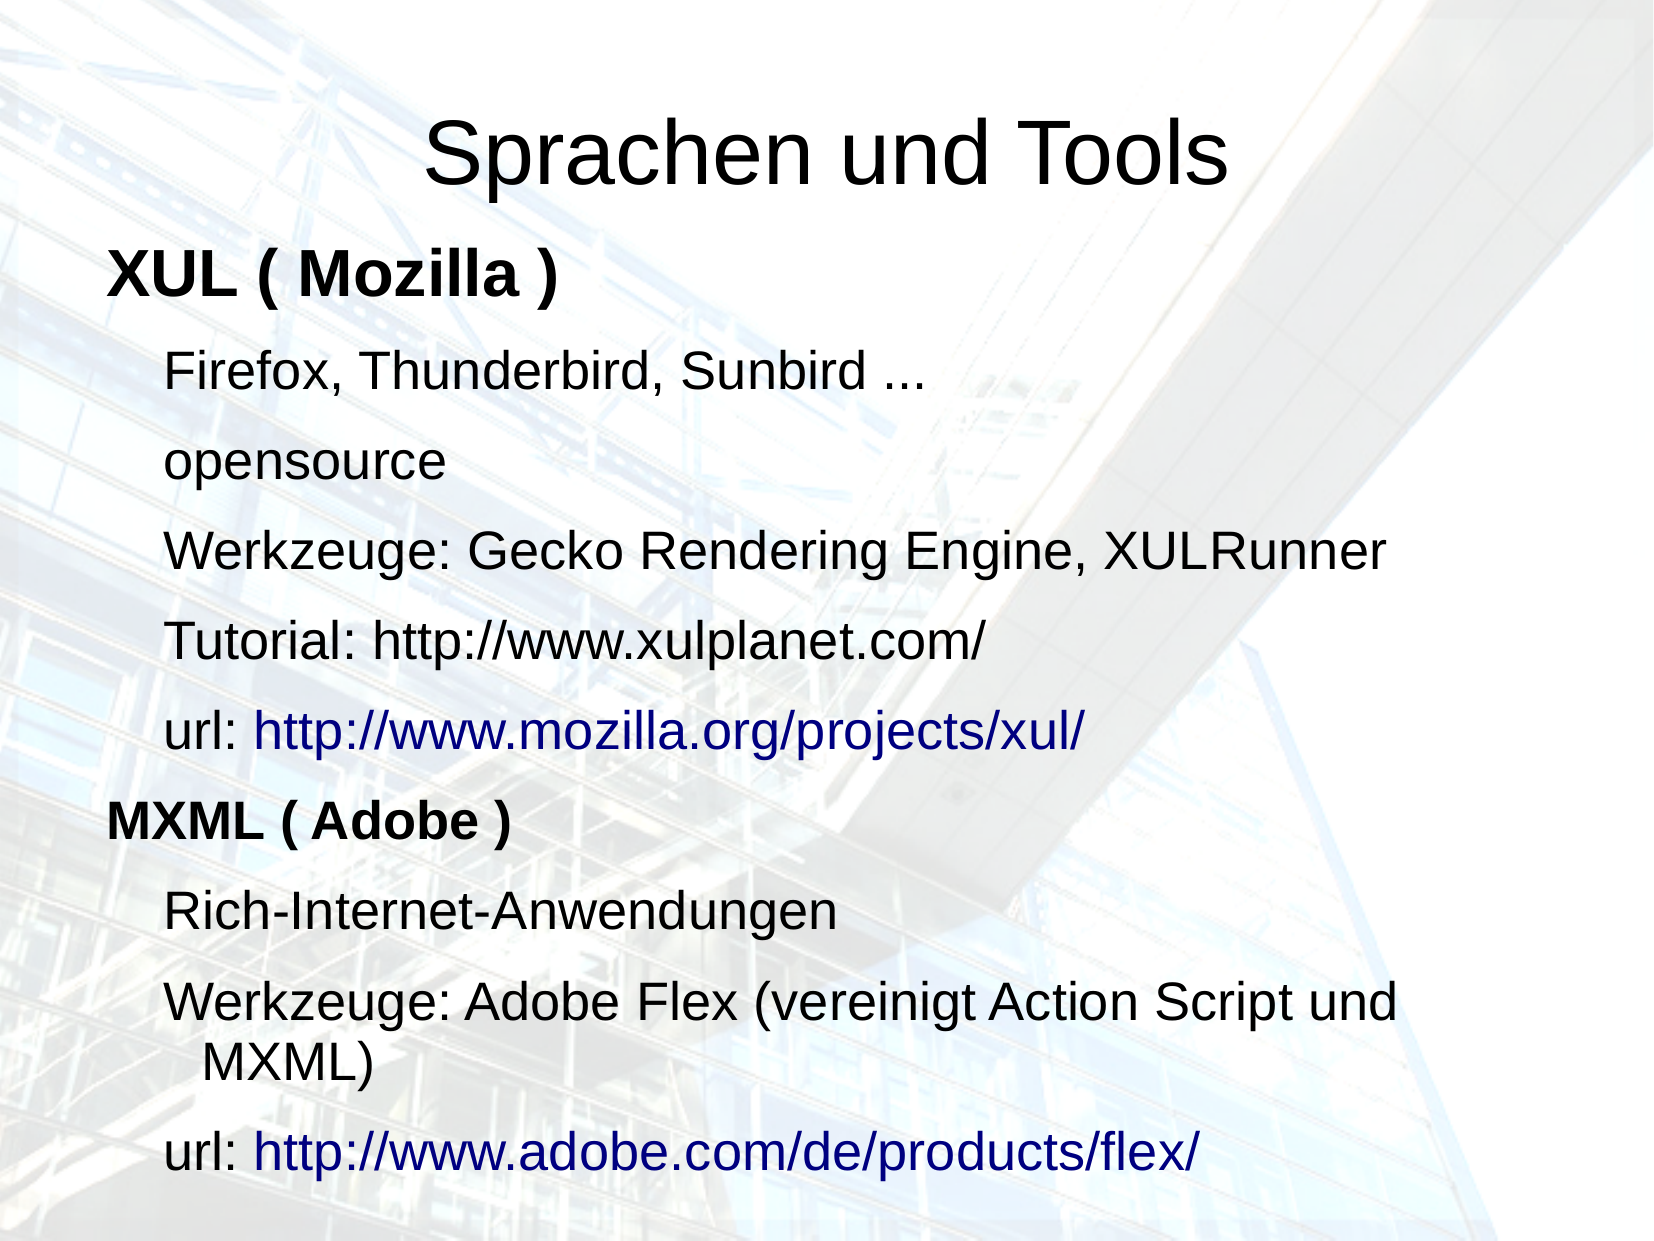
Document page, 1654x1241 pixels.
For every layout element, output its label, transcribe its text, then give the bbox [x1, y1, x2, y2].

list XUL ( Mozilla ) Firefox, Thunderbird, Sunbird ... opensource Werkzeuge: Gecko Rendering Engine, XULRunner Tutorial: http://www.xulplanet.com/ url: http://www.mozilla.org/projects/xul/ MXML ( Adobe ) Rich-Internet-Anwendungen Werkzeuge: Adobe Flex (vereinigt Action Script und MXML) url: http://www.adobe.com/de/products/flex/ [88, 236, 1577, 1241]
picture [0, 0, 1654, 1241]
title Sprachen und Tools [82, 56, 1571, 250]
